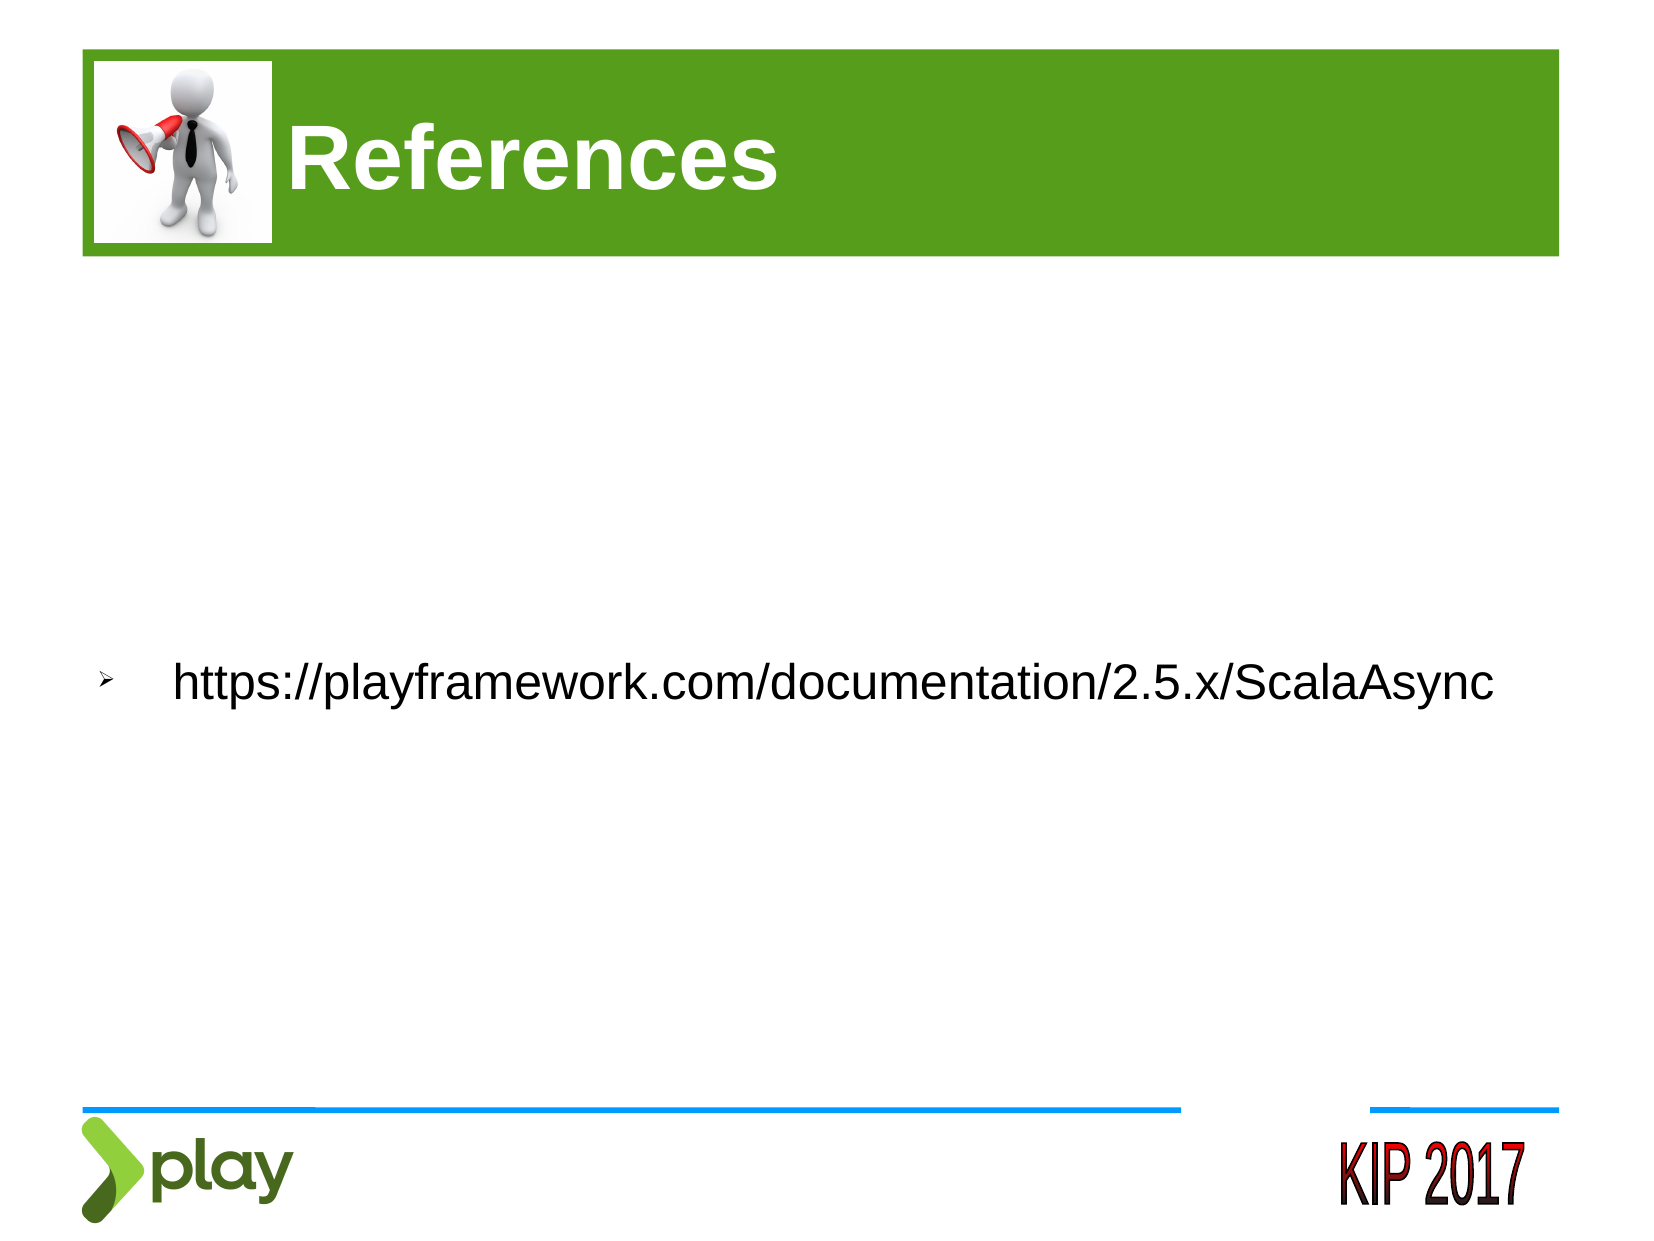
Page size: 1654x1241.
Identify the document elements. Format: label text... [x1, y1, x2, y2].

picture [68, 1111, 302, 1229]
picture [94, 61, 272, 243]
title References [82, 49, 1560, 257]
text_box https://playframework.com/documentation/2.5.x/ScalaAsync [82, 299, 1560, 1065]
